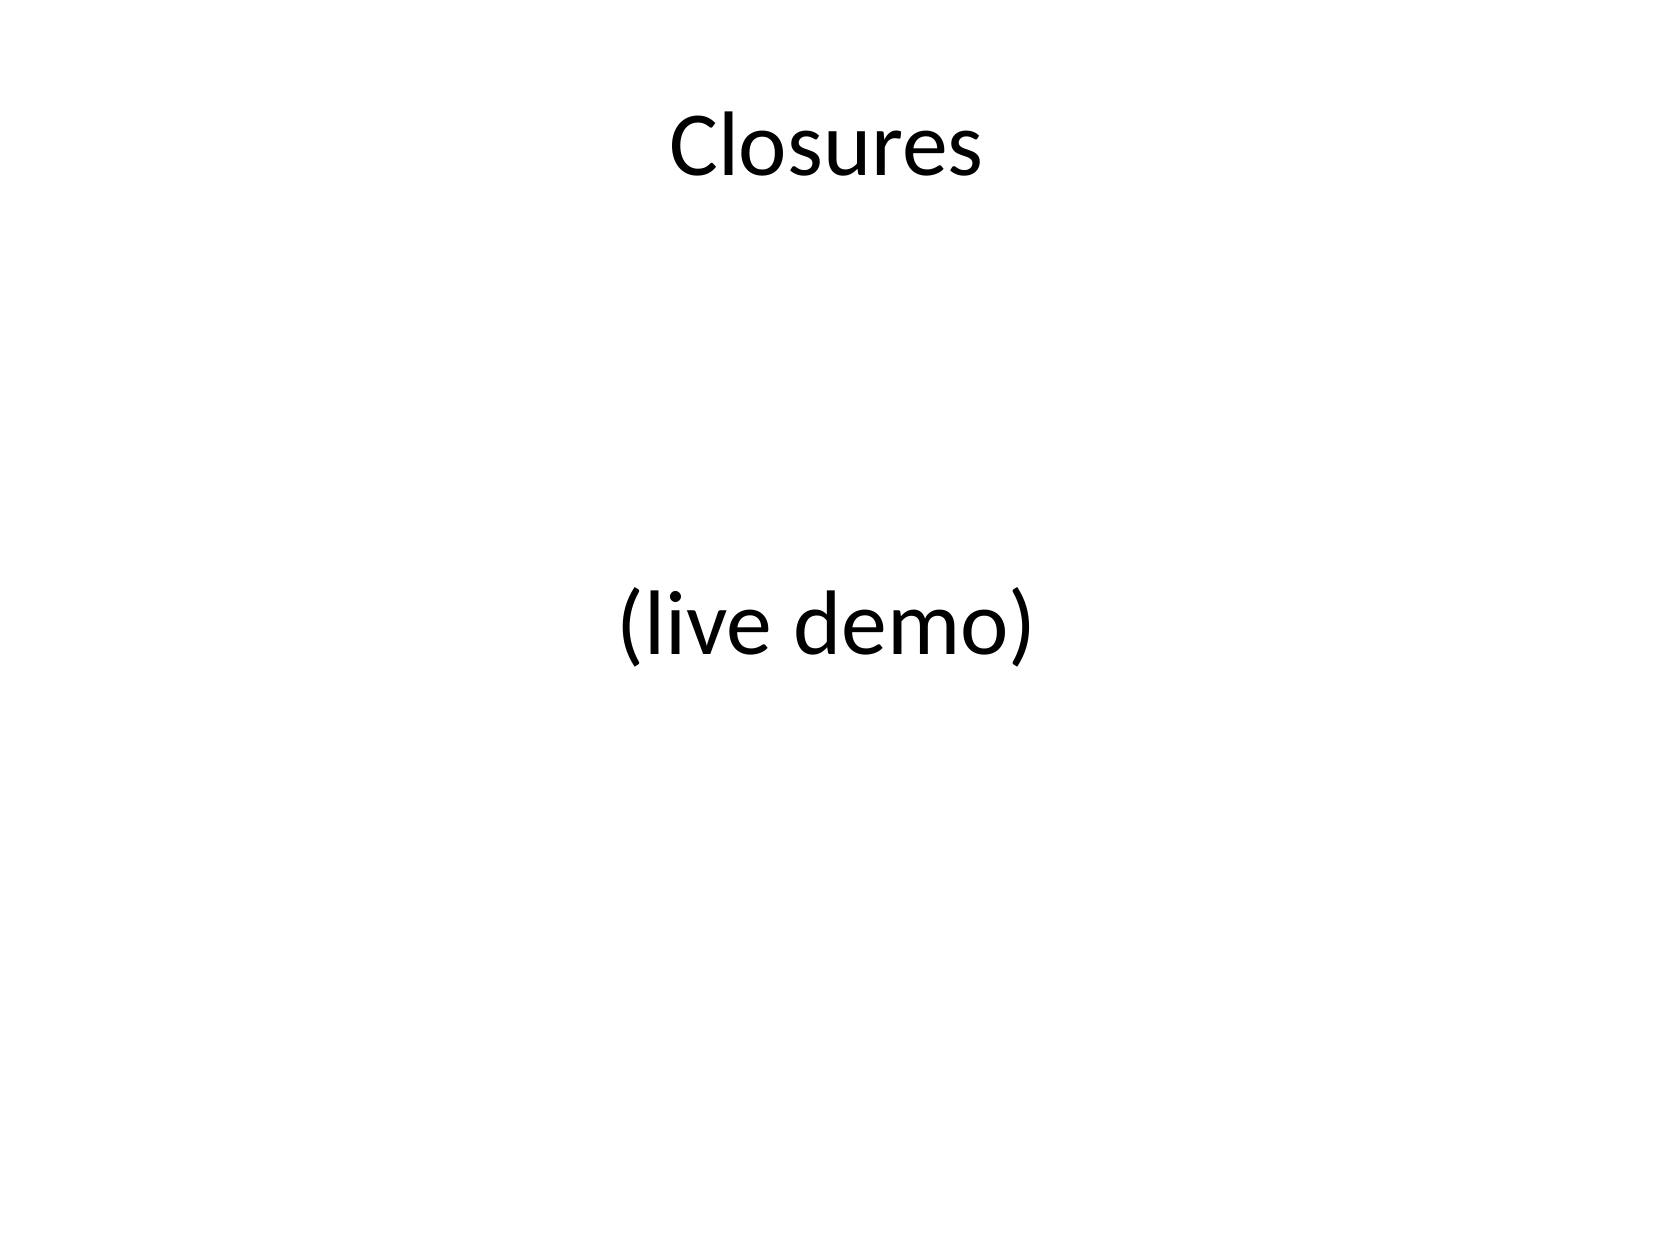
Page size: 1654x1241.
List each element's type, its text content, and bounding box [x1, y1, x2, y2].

title Closures [82, 49, 1571, 257]
title (live demo) [82, 527, 1571, 736]
